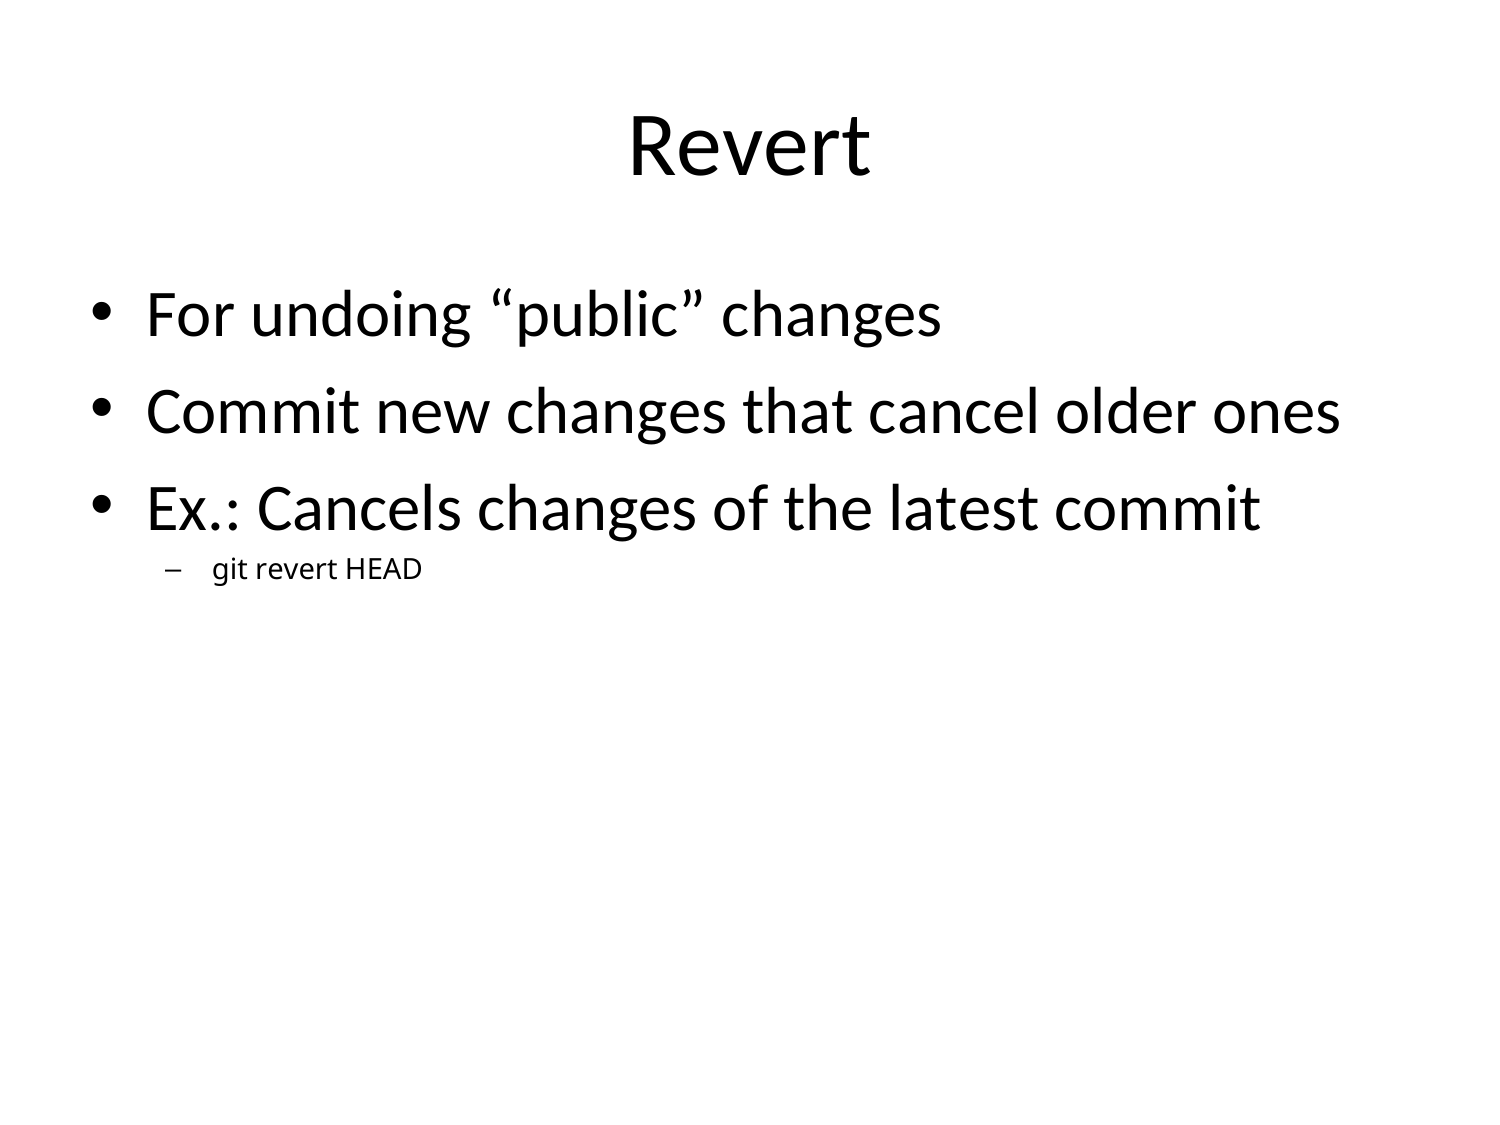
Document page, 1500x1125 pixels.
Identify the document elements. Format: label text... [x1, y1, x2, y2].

list For undoing “public” changes Commit new changes that cancel older ones Ex.: Cancels changes of the latest commit git revert HEAD [75, 262, 1426, 1006]
title Revert [75, 45, 1426, 233]
